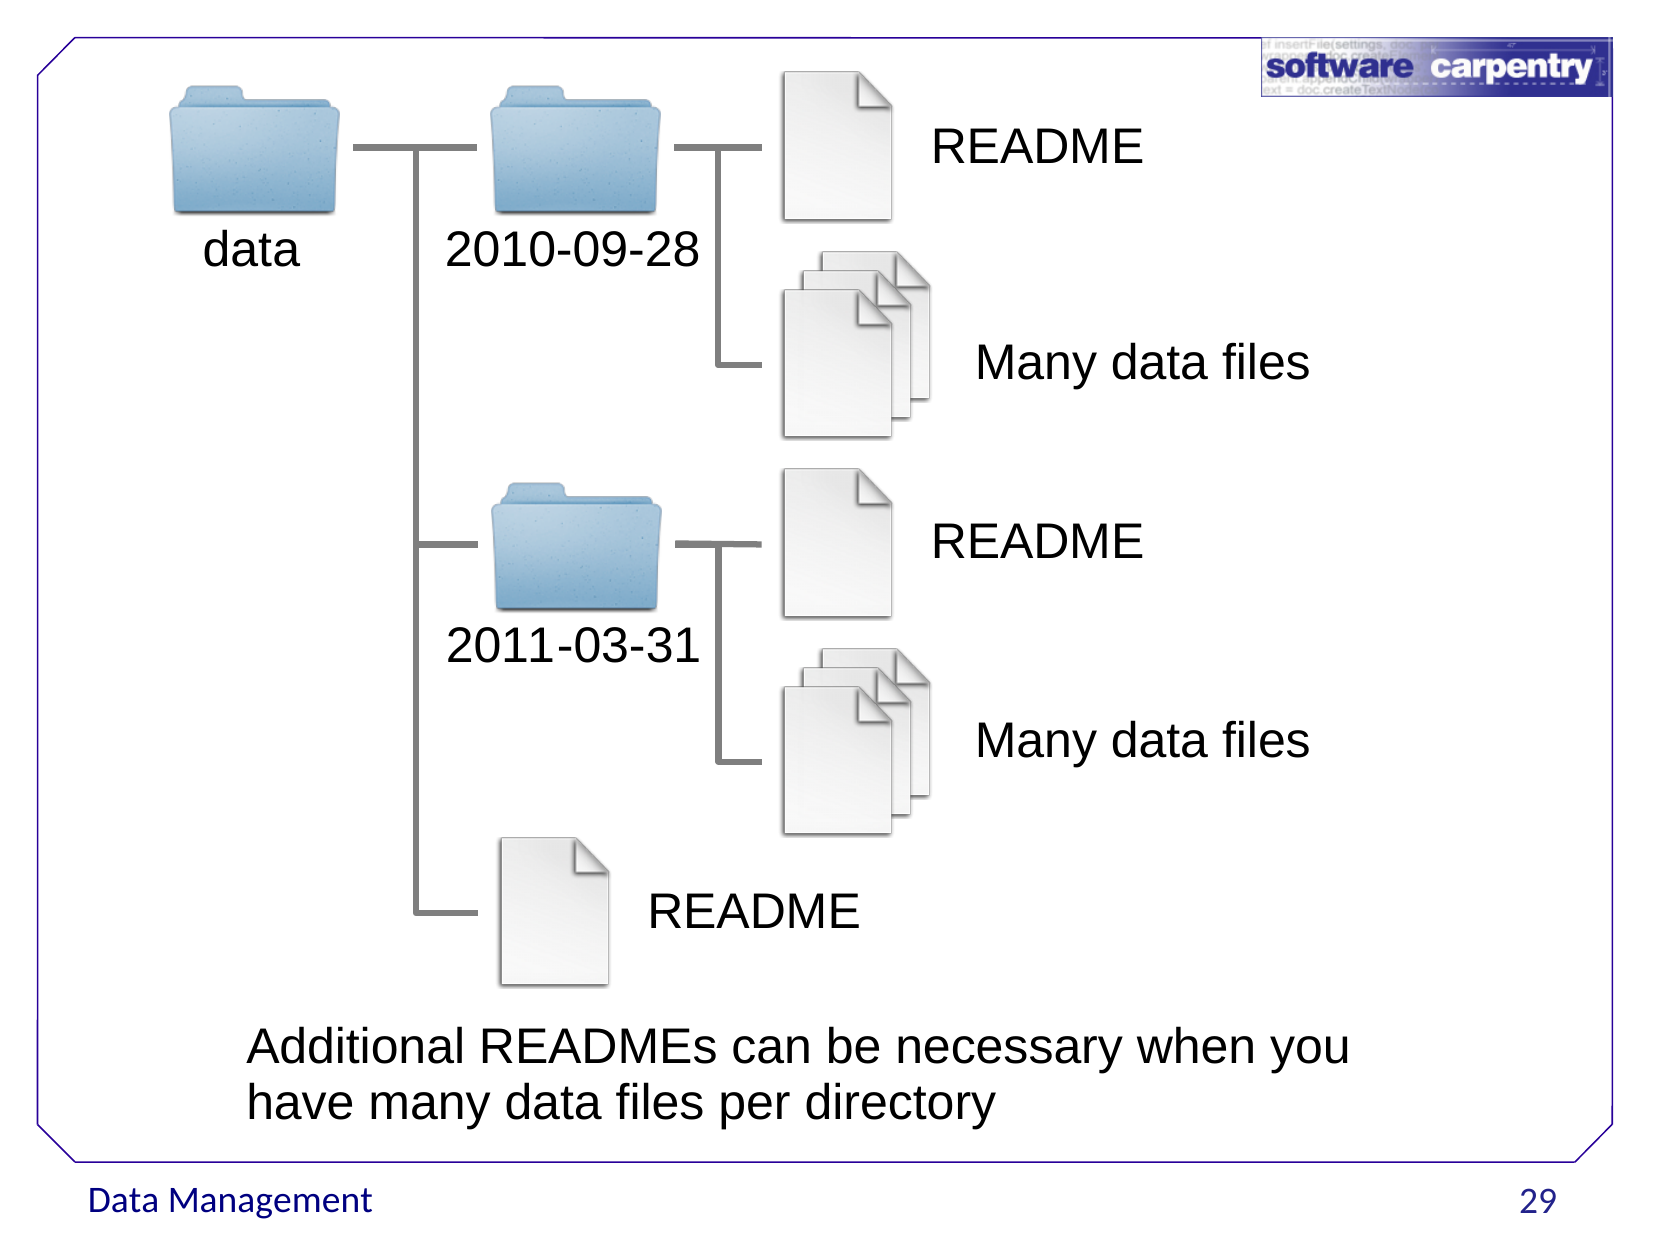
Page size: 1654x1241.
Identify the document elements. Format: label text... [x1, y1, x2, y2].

picture [478, 459, 676, 610]
picture [155, 62, 354, 213]
picture [1261, 37, 1613, 97]
text_box README [916, 111, 1388, 183]
picture [477, 62, 675, 213]
picture [761, 251, 951, 441]
picture [478, 837, 630, 989]
text_box data [137, 213, 365, 285]
text_box Many data files [960, 327, 1470, 399]
text_box Many data files [960, 705, 1470, 777]
text_box <number> [1185, 1168, 1572, 1235]
text_box 2010-09-28 [721, 213, 725, 285]
text_box 2010-09-28 [421, 213, 715, 285]
picture [761, 468, 913, 621]
text_box README [632, 876, 1142, 949]
text_box README [916, 506, 1426, 578]
text_box Additional READMEs can be necessary when you have many data files per directory [231, 1011, 1423, 1139]
picture [761, 71, 913, 224]
text_box 2011-03-31 [423, 610, 715, 682]
picture [761, 648, 951, 838]
